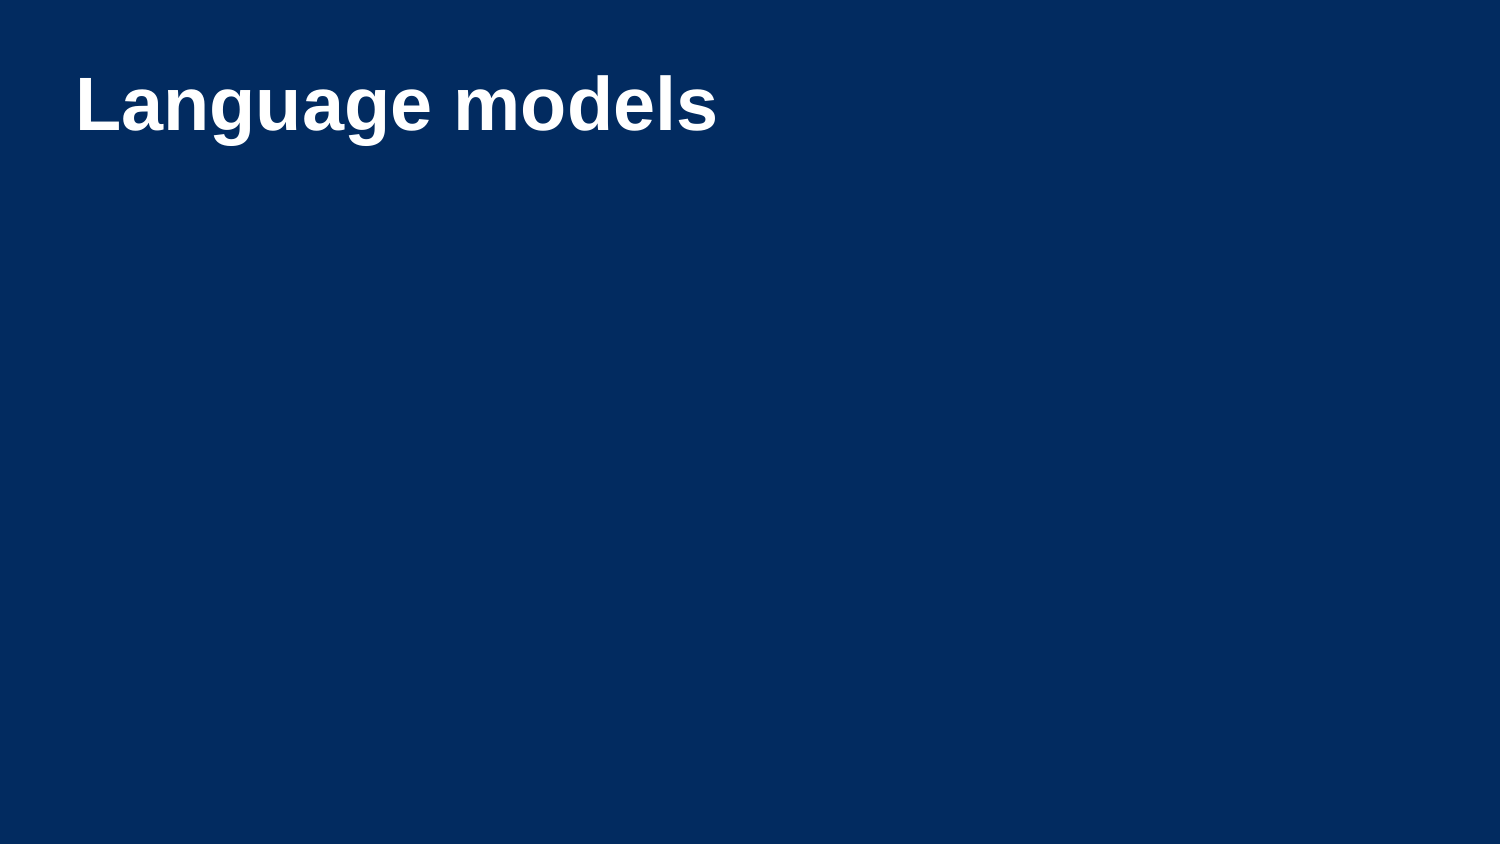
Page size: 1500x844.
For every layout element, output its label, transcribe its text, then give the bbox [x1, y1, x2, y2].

title Language models [74, 33, 1425, 175]
